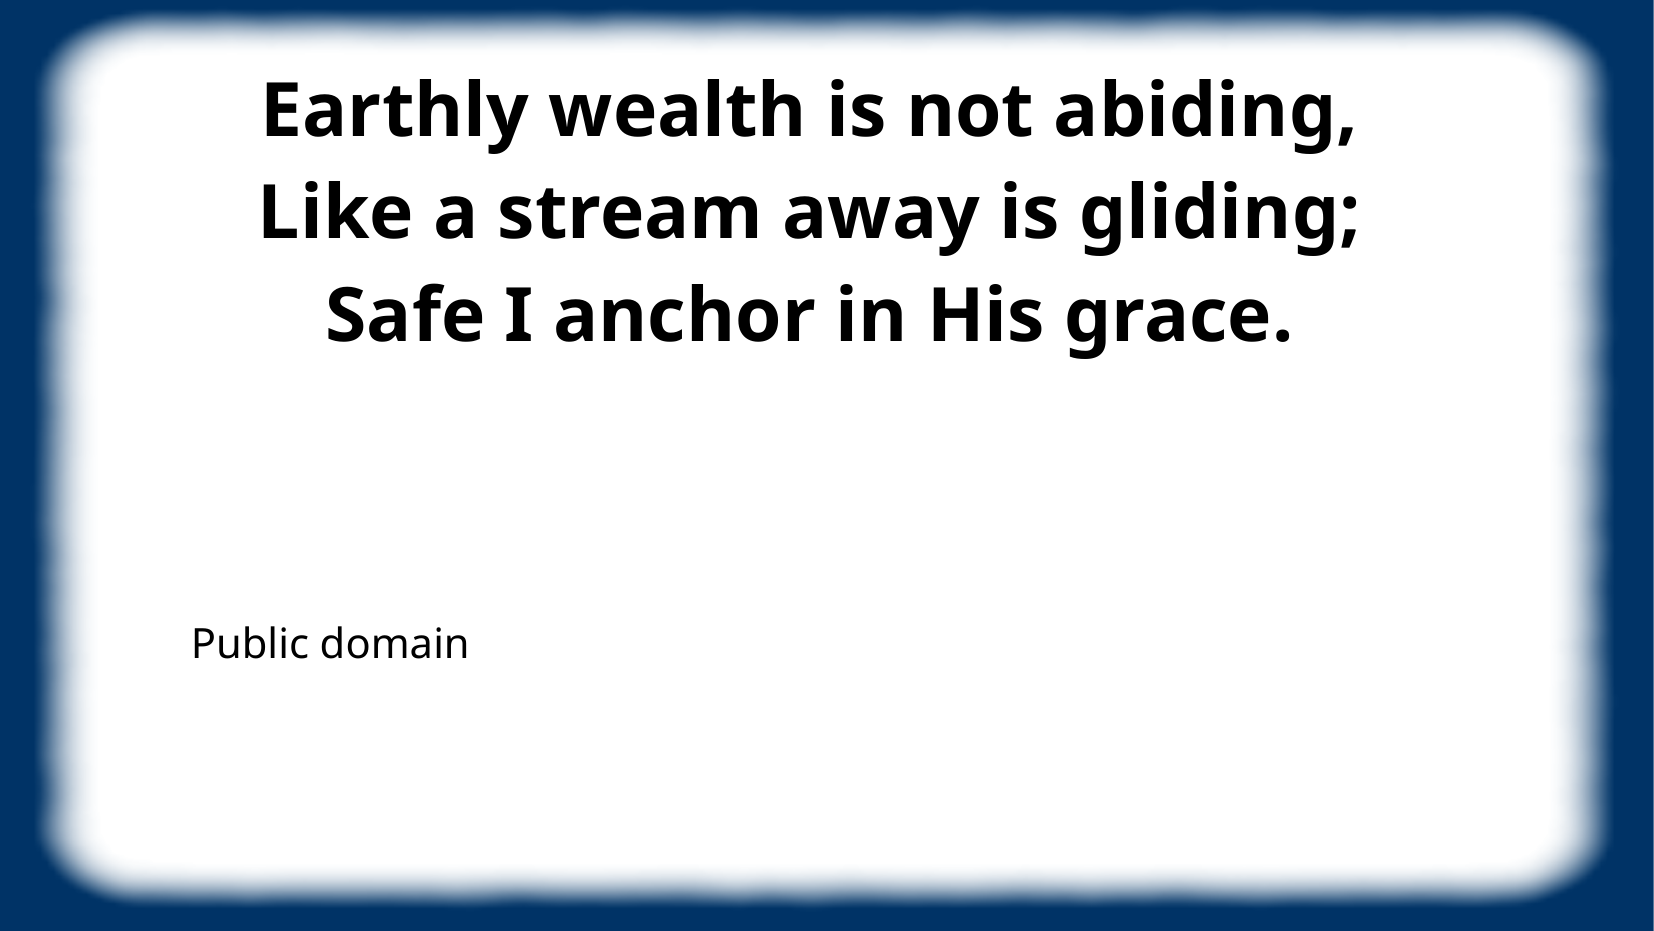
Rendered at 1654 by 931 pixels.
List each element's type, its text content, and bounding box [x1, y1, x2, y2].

picture [0, 0, 1654, 931]
text_box Earthly wealth is not abiding, Like a stream away is gliding; Safe I anchor in His grace. Public domain [90, 49, 1531, 766]
